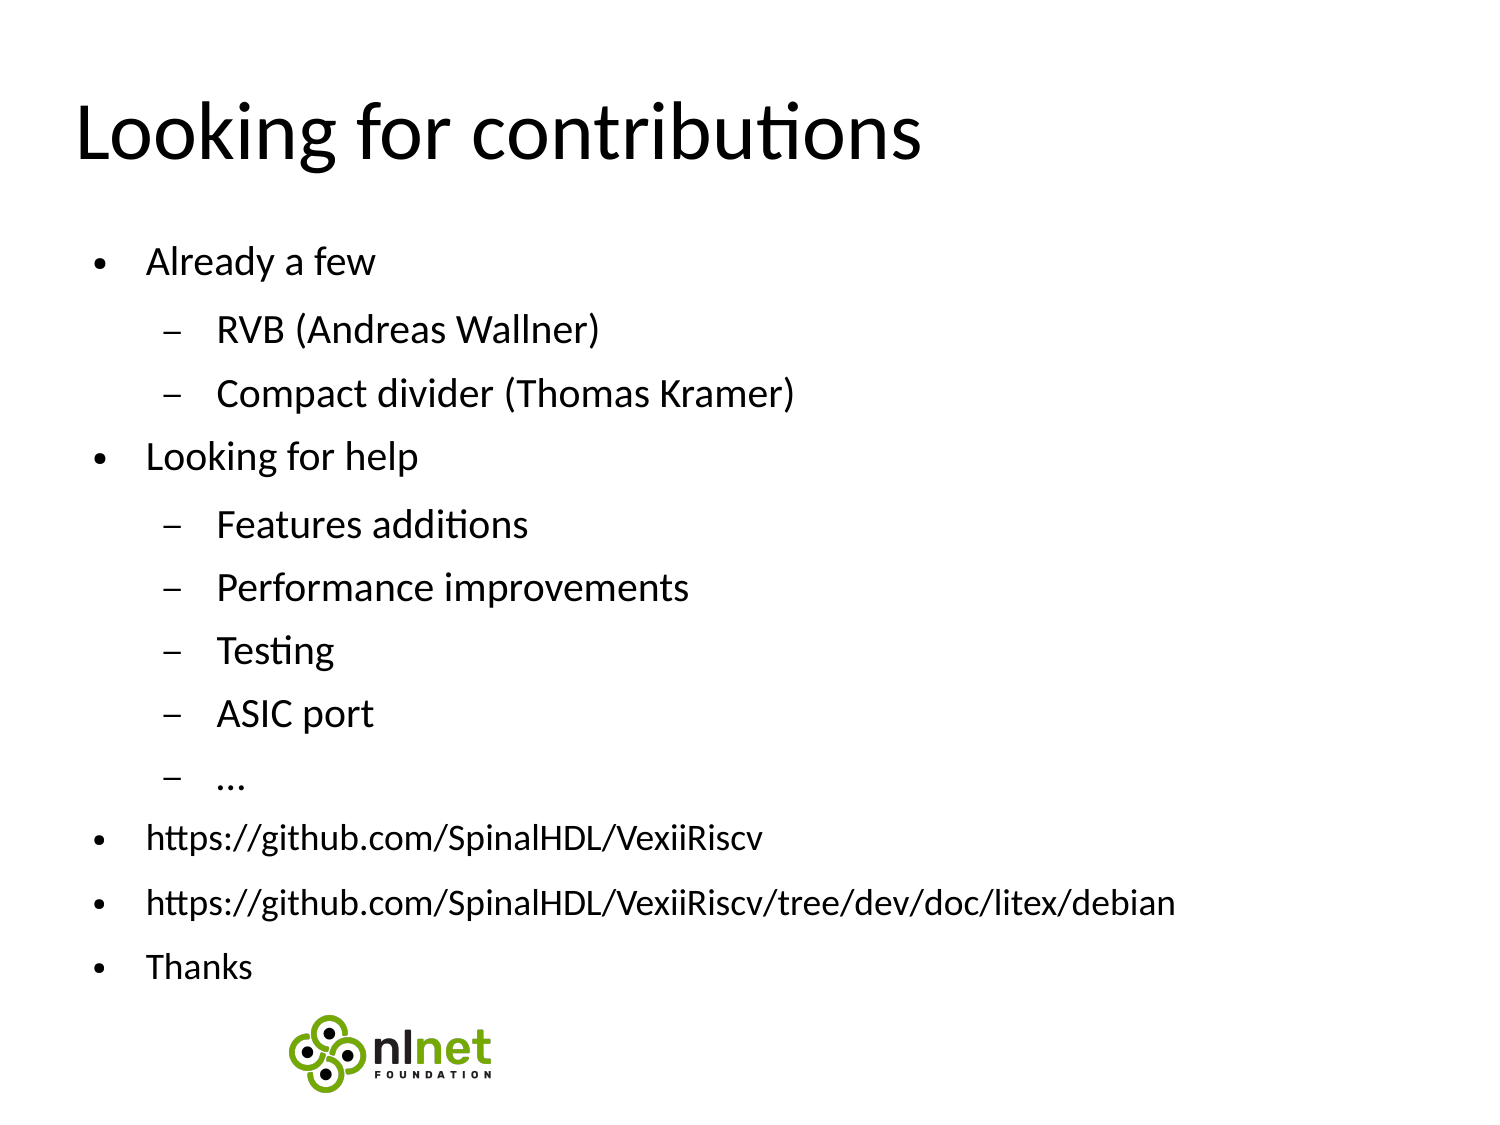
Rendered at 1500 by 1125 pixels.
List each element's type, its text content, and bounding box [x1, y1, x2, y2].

list Already a few RVB (Andreas Wallner) Compact divider (Thomas Kramer) Looking for help Features additions Performance improvements Testing ASIC port … https://github.com/SpinalHDL/VexiiRiscv https://github.com/SpinalHDL/VexiiRiscv/tree/dev/doc/litex/debian Thanks [75, 174, 1500, 1125]
title Looking for contributions [75, 44, 1425, 174]
picture [289, 1015, 491, 1093]
